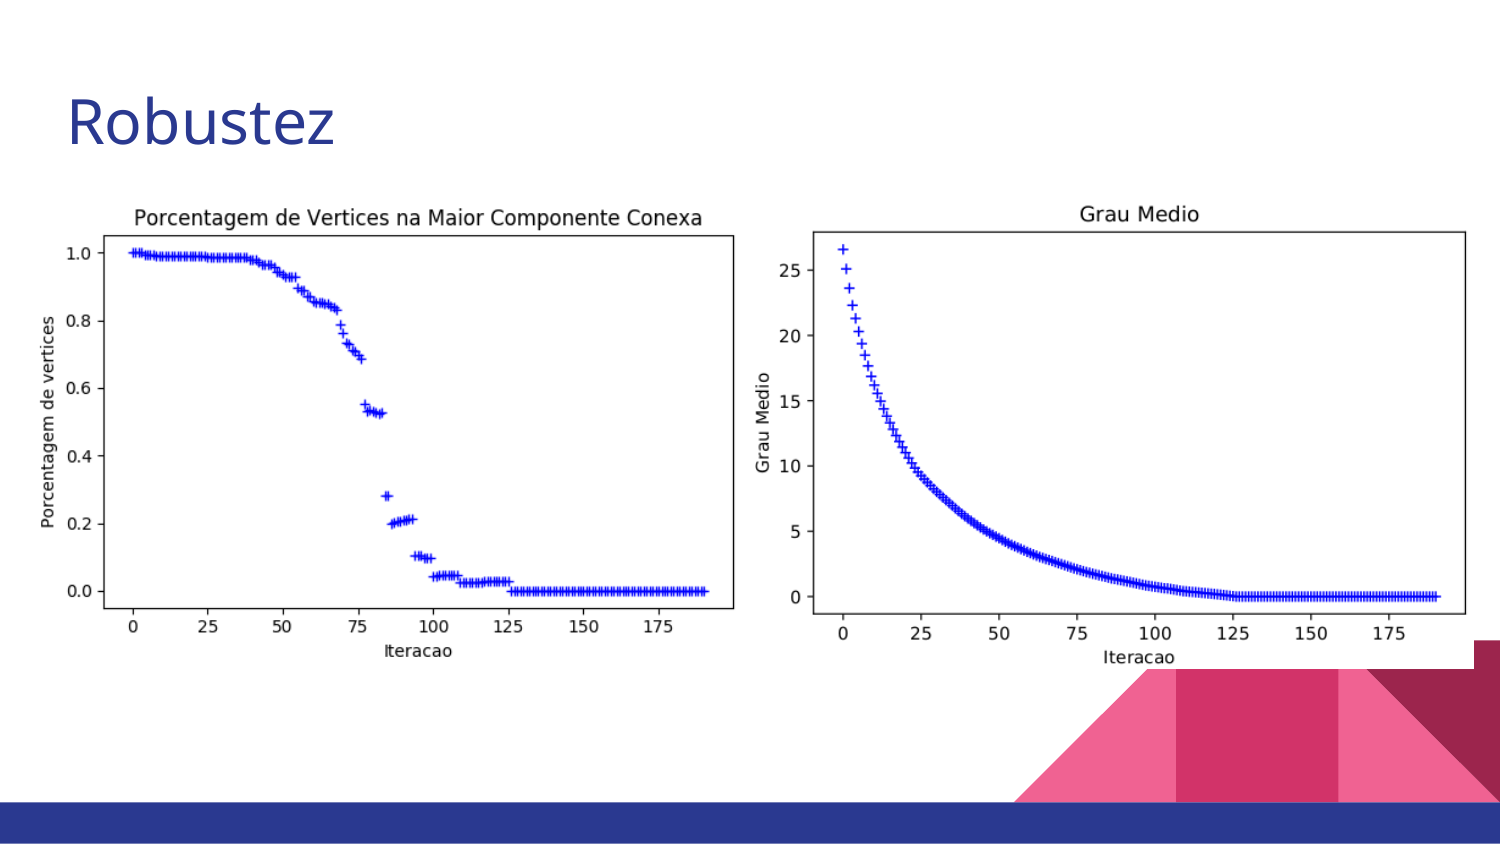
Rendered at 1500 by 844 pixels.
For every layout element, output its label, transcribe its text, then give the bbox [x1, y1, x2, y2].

picture [23, 195, 1474, 674]
title Robustez [51, 67, 1449, 167]
